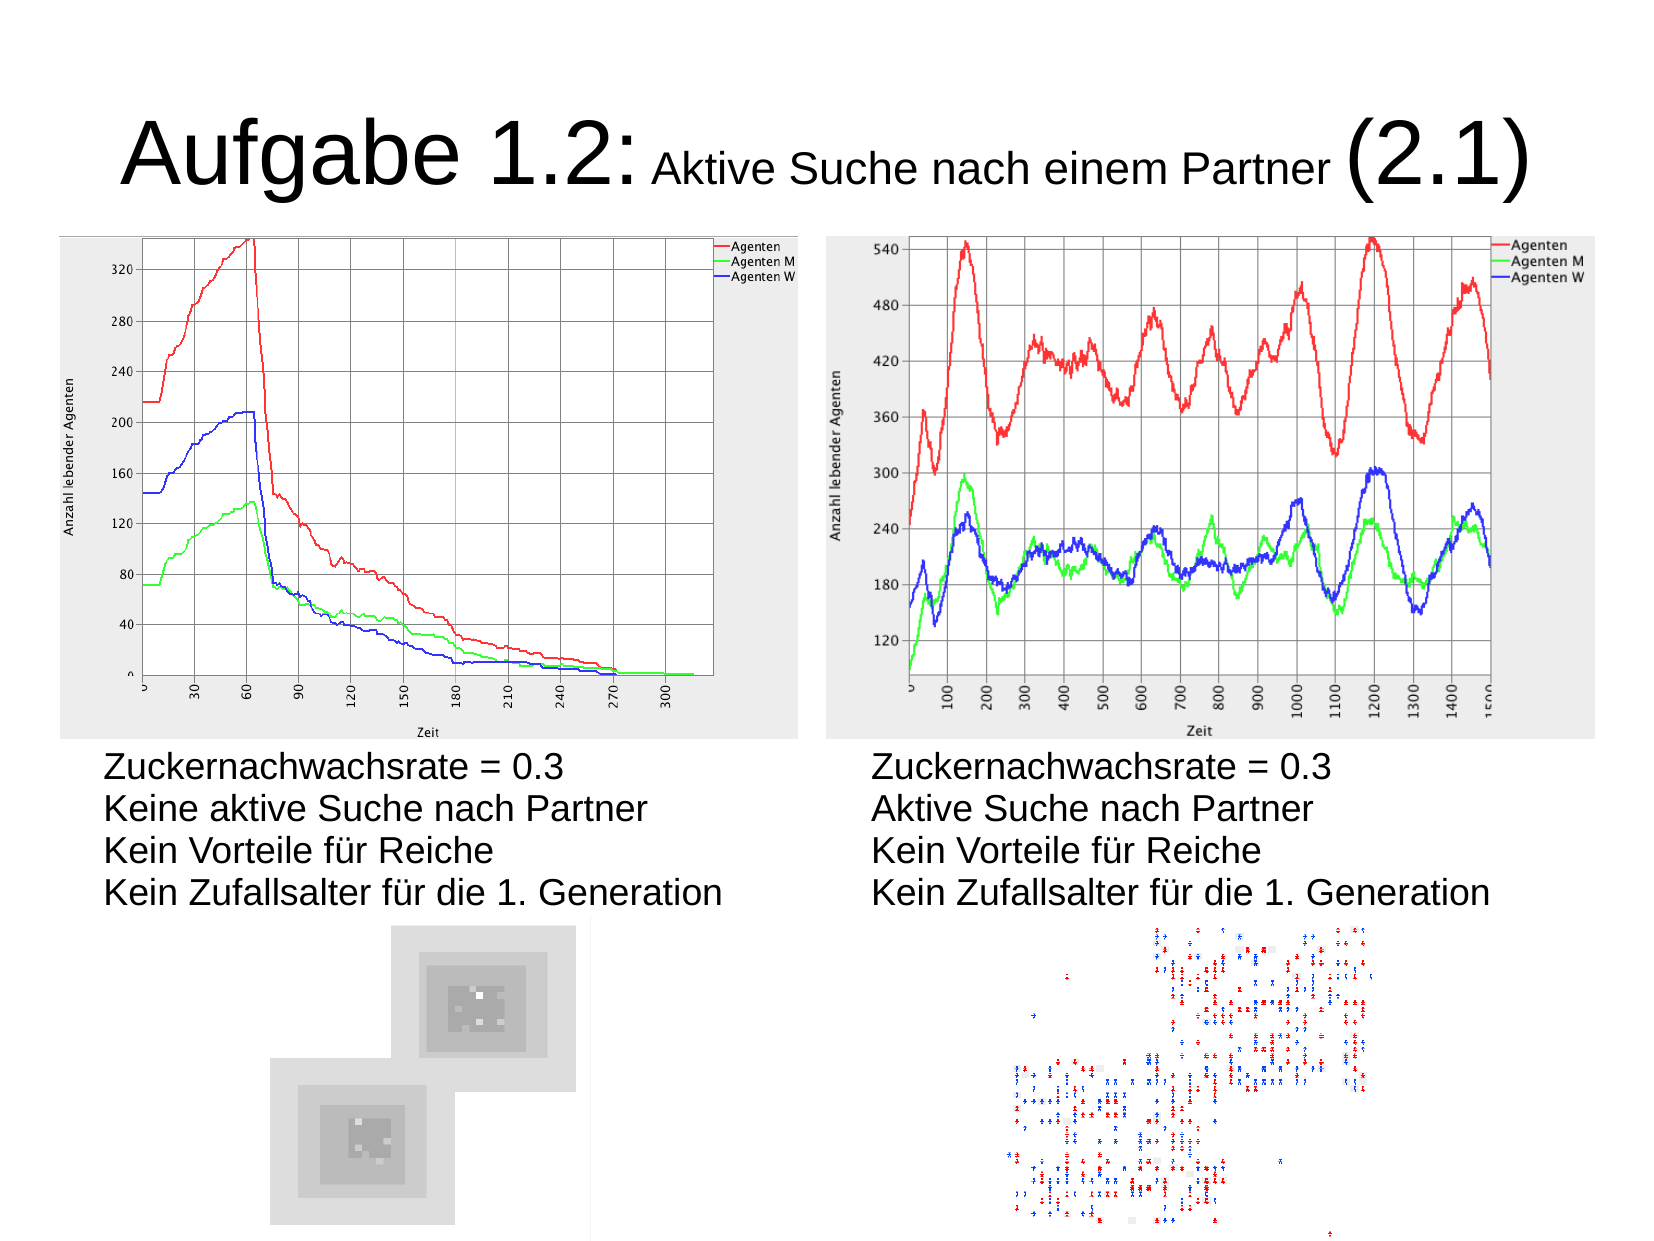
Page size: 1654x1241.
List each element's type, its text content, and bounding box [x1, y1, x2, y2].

text_box Zuckernachwachsrate = 0.3 Aktive Suche nach Partner Kein Vorteile für Reiche Kein Zufallsalter für die 1. Generation [856, 738, 1506, 921]
picture [826, 236, 1595, 739]
picture [974, 915, 1382, 1241]
picture [236, 915, 591, 1241]
title Aufgabe 1.2: Aktive Suche nach einem Partner (2.1) [82, 56, 1571, 250]
picture [59, 236, 798, 739]
text_box Zuckernachwachsrate = 0.3 Keine aktive Suche nach Partner Kein Vorteile für Reiche Kein Zufallsalter für die 1. Generation [88, 738, 739, 921]
